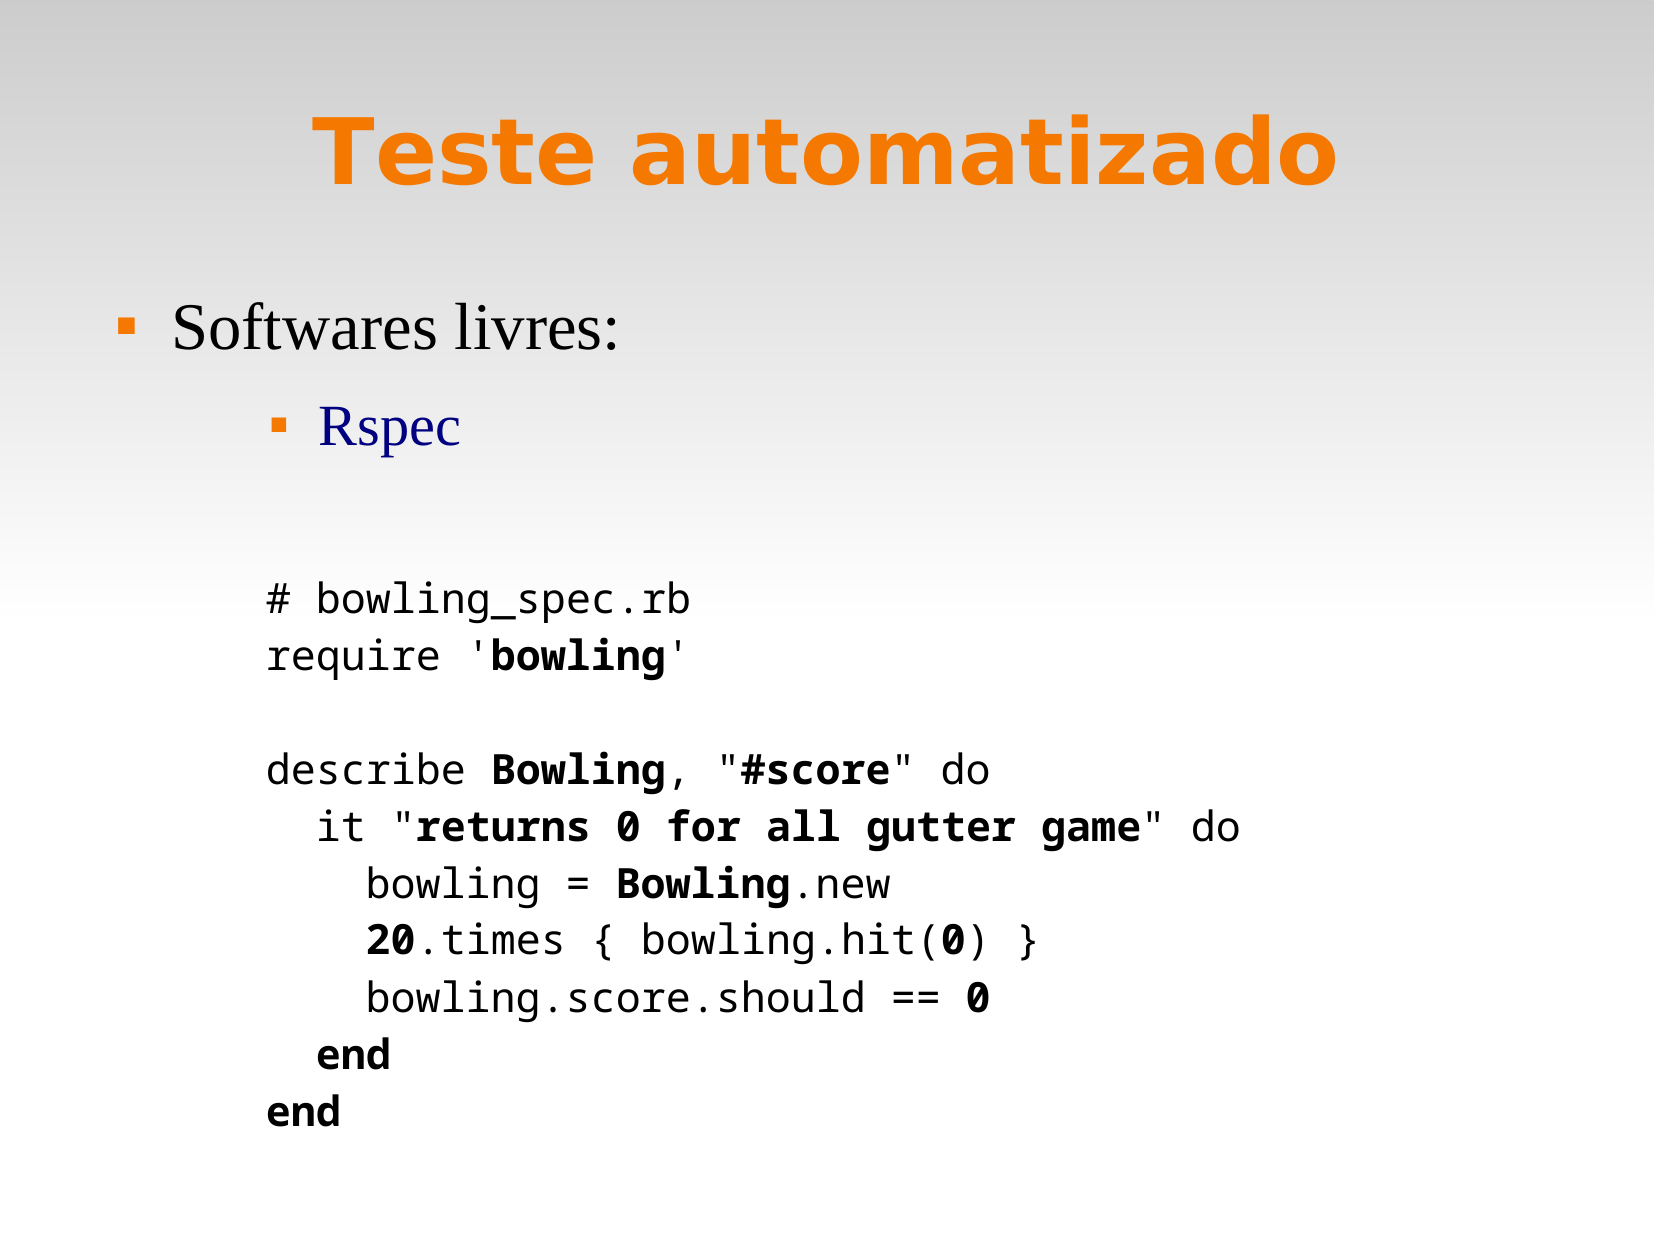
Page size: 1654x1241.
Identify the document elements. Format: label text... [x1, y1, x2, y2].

text_box # bowling_spec.rb require 'bowling' describe Bowling, "#score" do it "returns 0 for all gutter game" do bowling = Bowling.new 20.times { bowling.hit(0) } bowling.score.should == 0 end end [250, 561, 1403, 1061]
list Softwares livres: Rspec [82, 290, 1571, 532]
title Teste automatizado [82, 56, 1571, 250]
